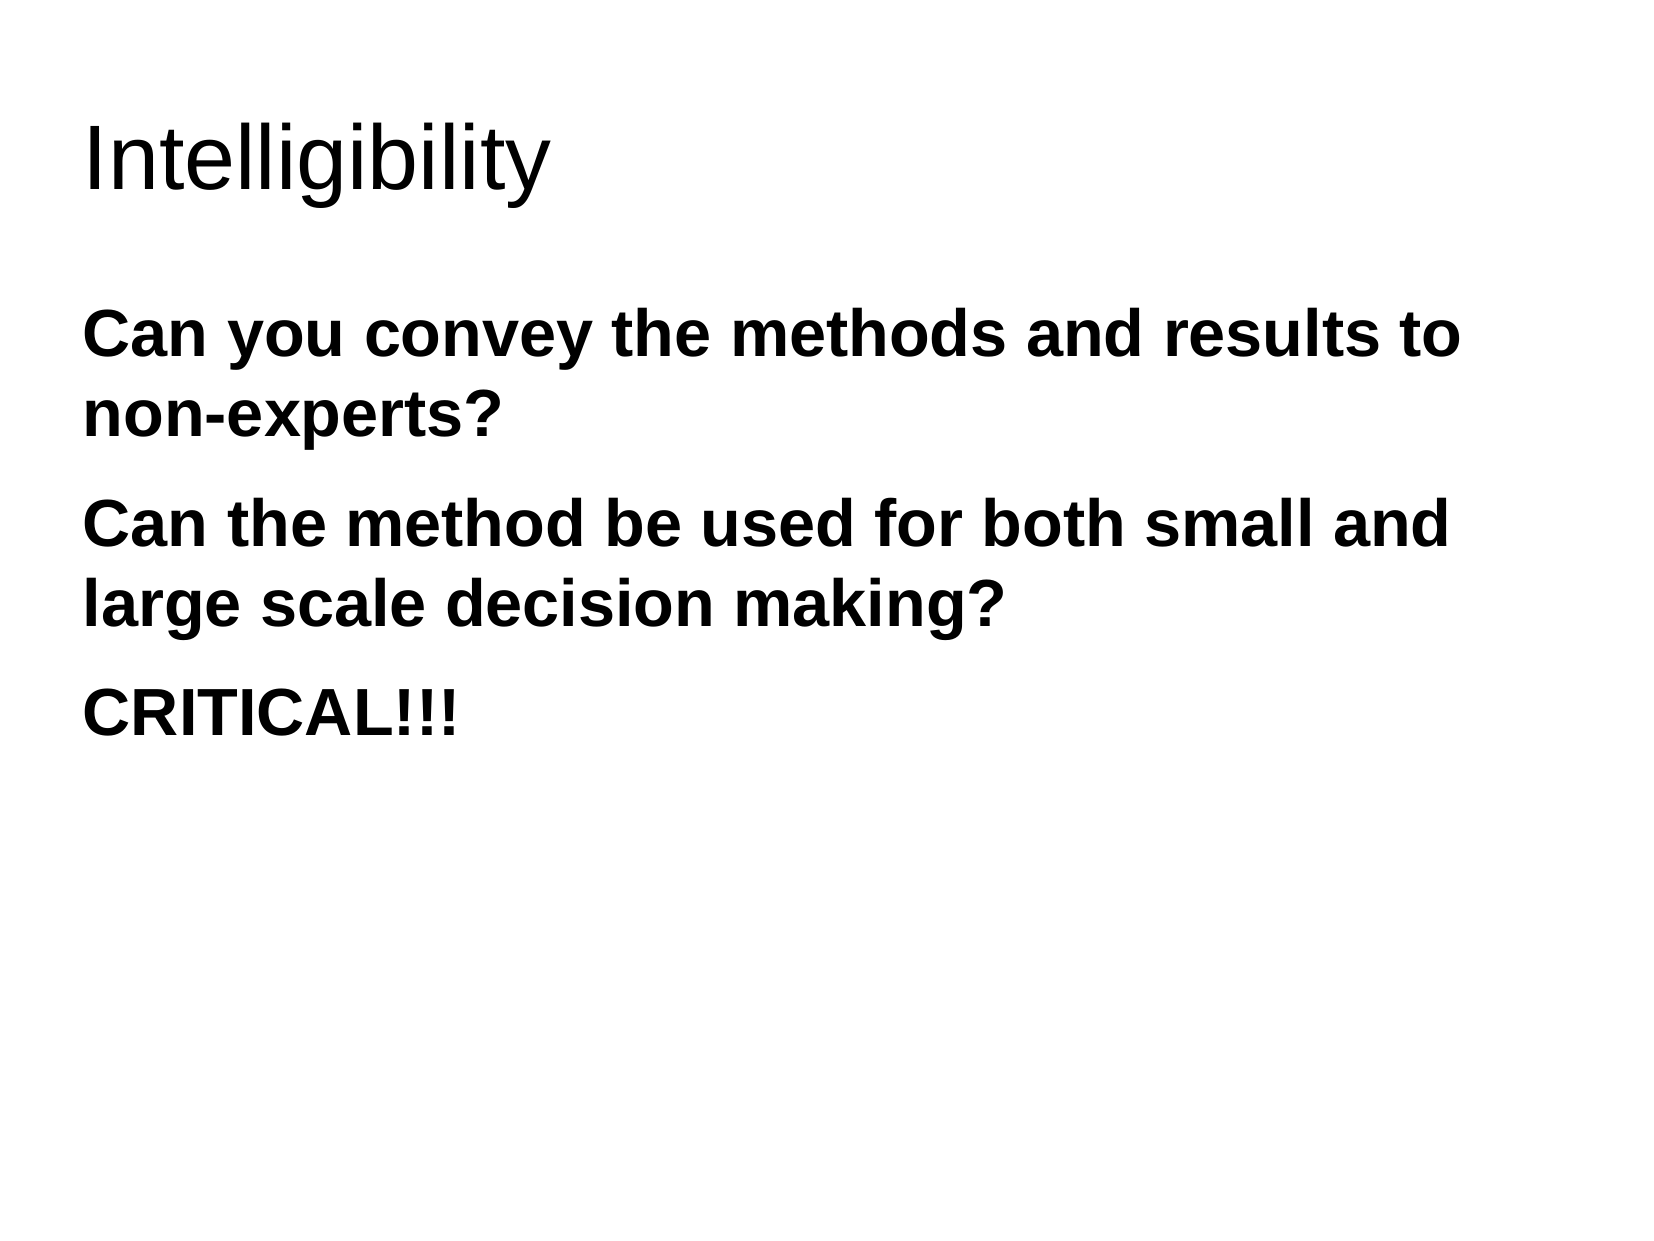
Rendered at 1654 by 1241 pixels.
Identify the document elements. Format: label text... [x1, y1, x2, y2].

title Intelligibility [82, 49, 1571, 257]
list Can you convey the methods and results to non-experts? Can the method be used for both small and large scale decision making? CRITICAL!!! [82, 290, 1571, 1010]
